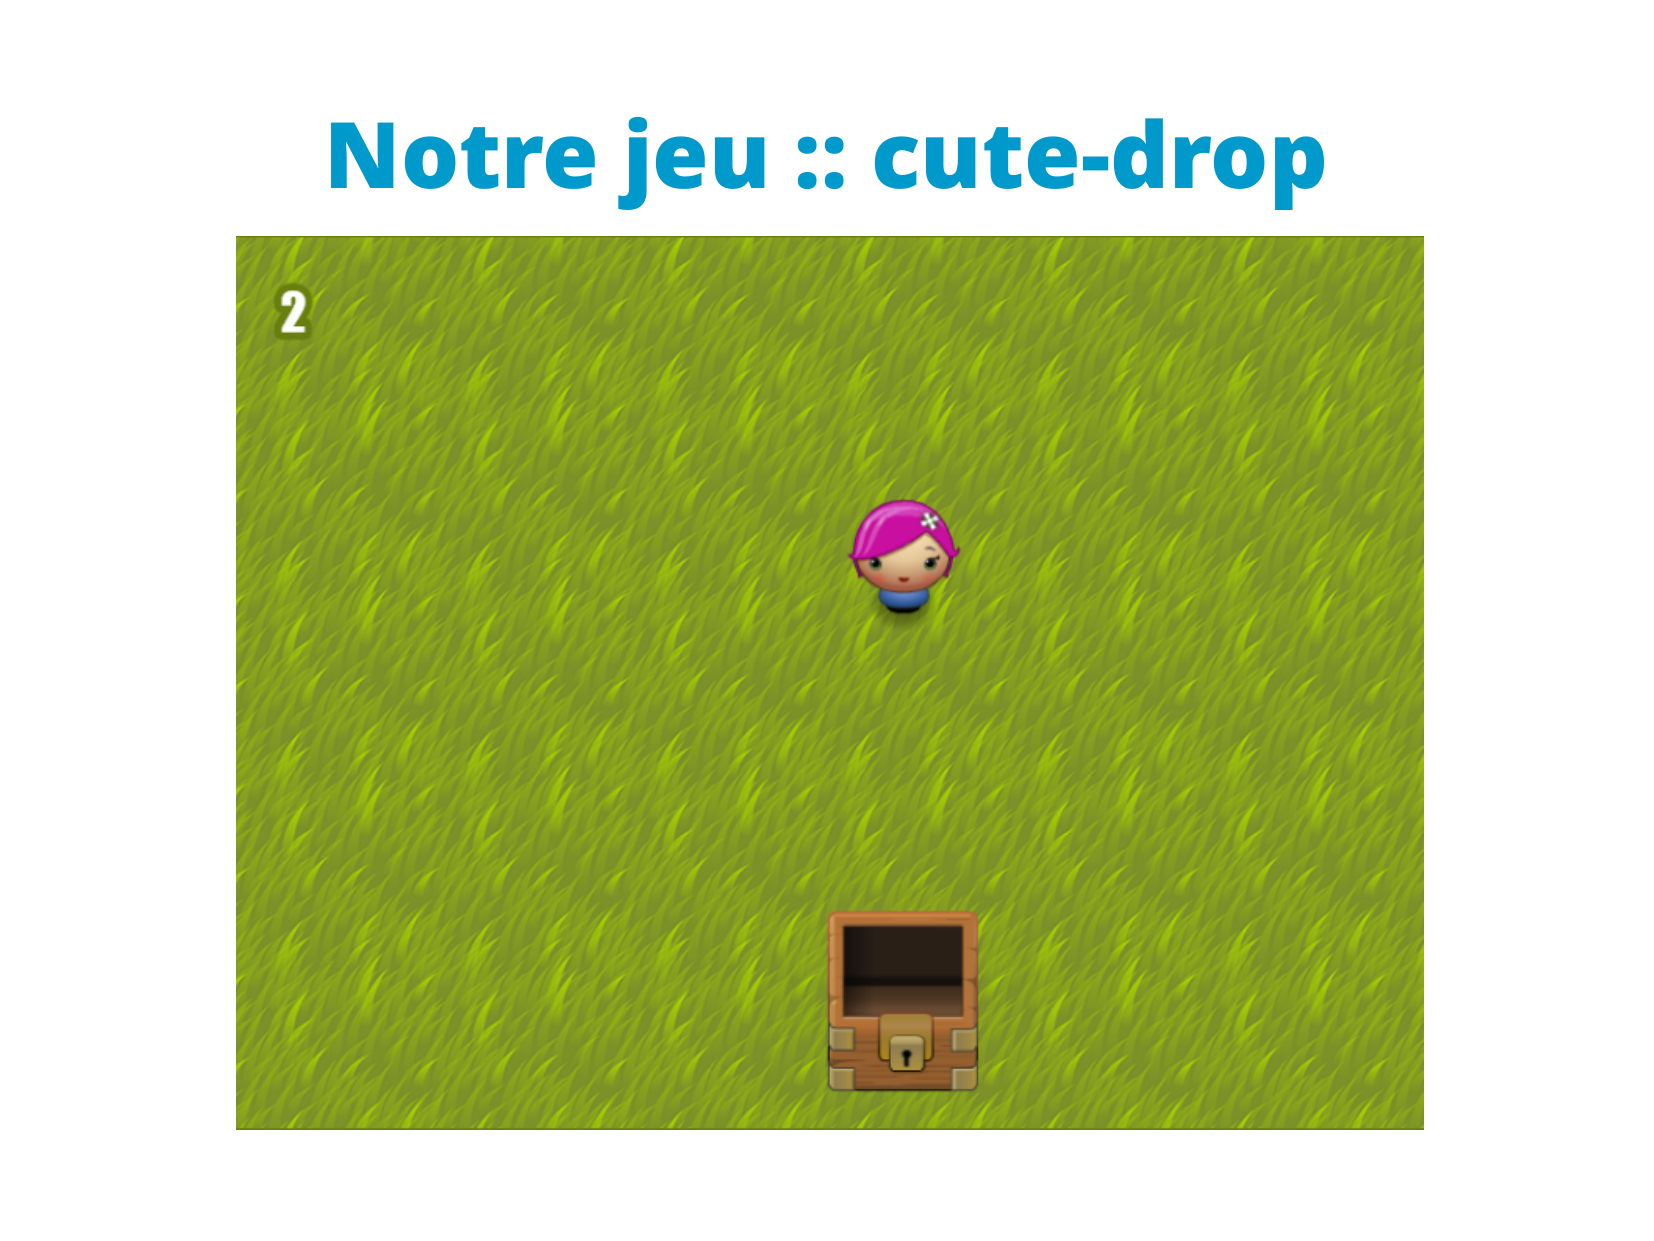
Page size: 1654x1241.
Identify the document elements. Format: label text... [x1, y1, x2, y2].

title Notre jeu :: cute-drop [82, 49, 1571, 257]
picture [236, 236, 1424, 1130]
